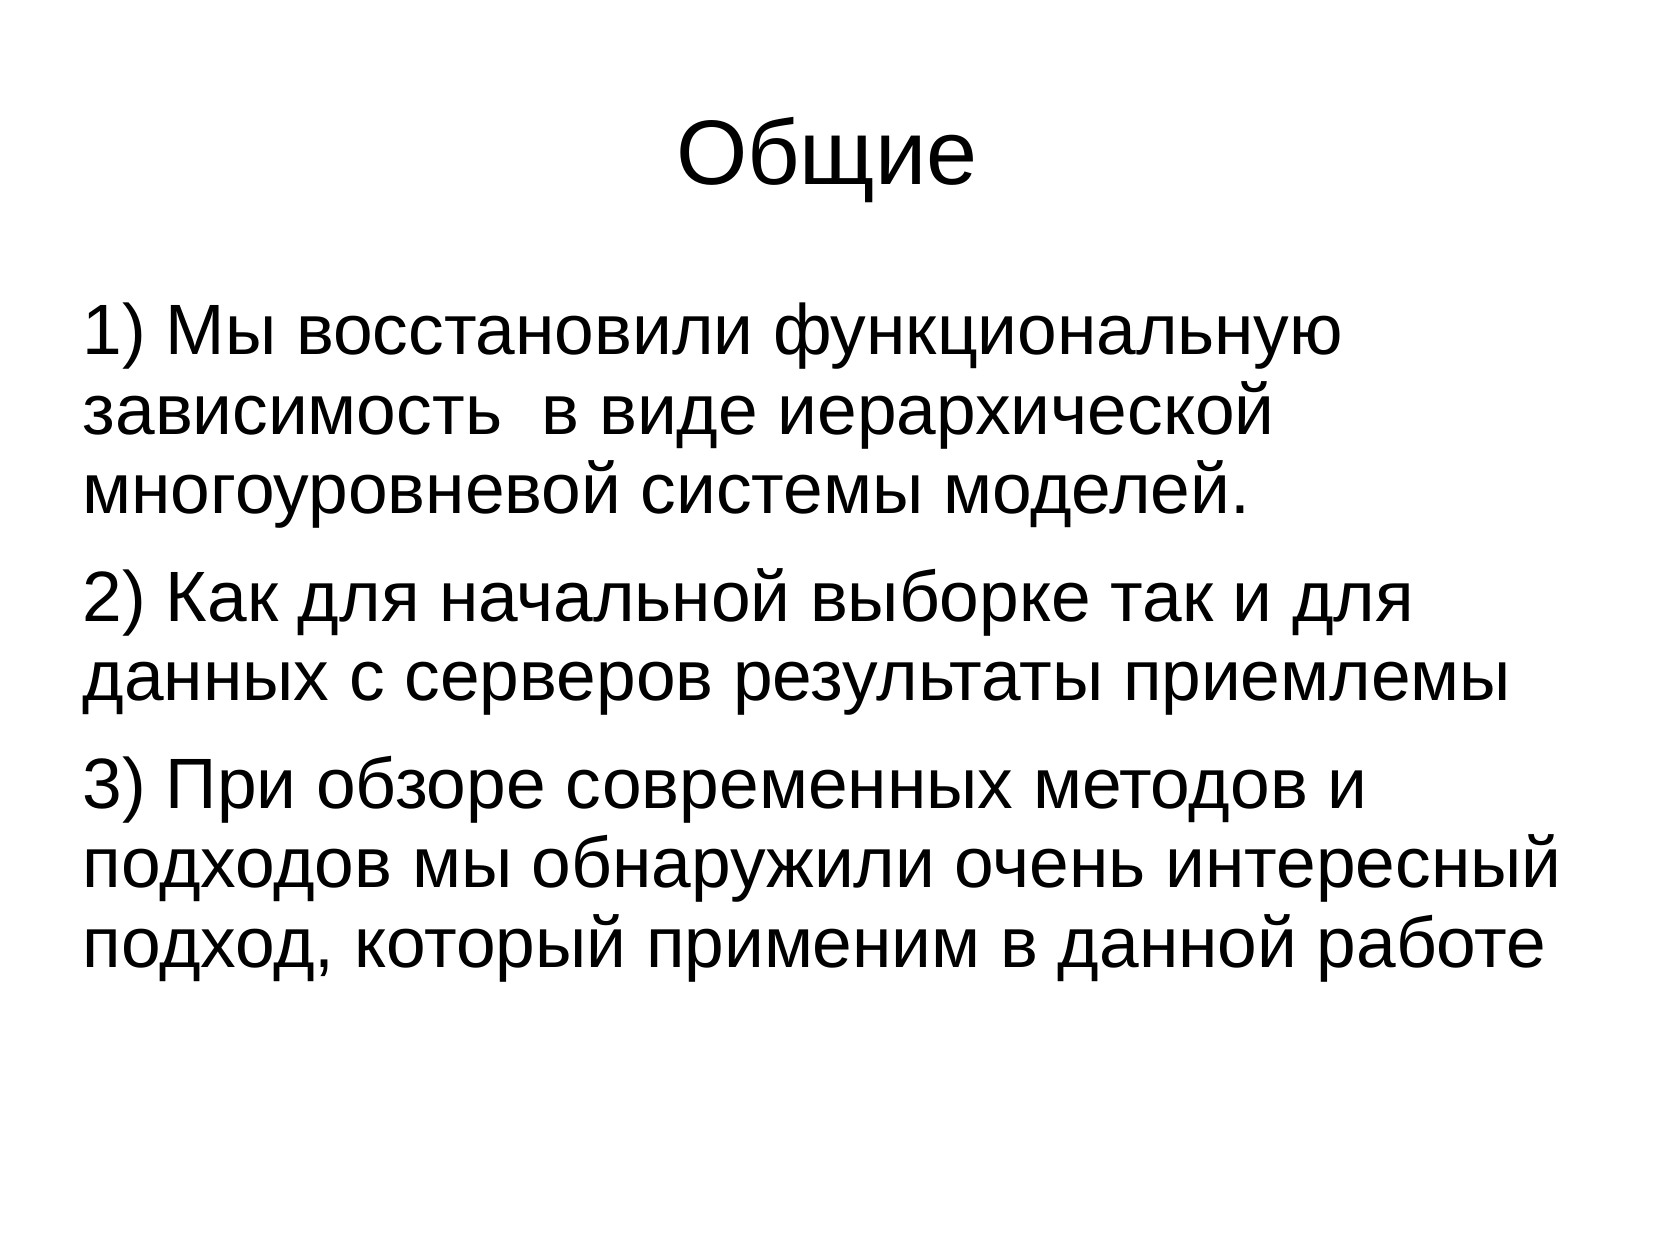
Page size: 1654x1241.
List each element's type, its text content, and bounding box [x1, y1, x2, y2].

list 1) Мы восстановили функциональную зависимость в виде иерархической многоуровневой системы моделей. 2) Как для начальной выборке так и для данных с серверов результаты приемлемы 3) При обзоре современных методов и подходов мы обнаружили очень интересный подход, который применим в данной работе [82, 290, 1571, 1010]
title Общие [82, 49, 1571, 257]
